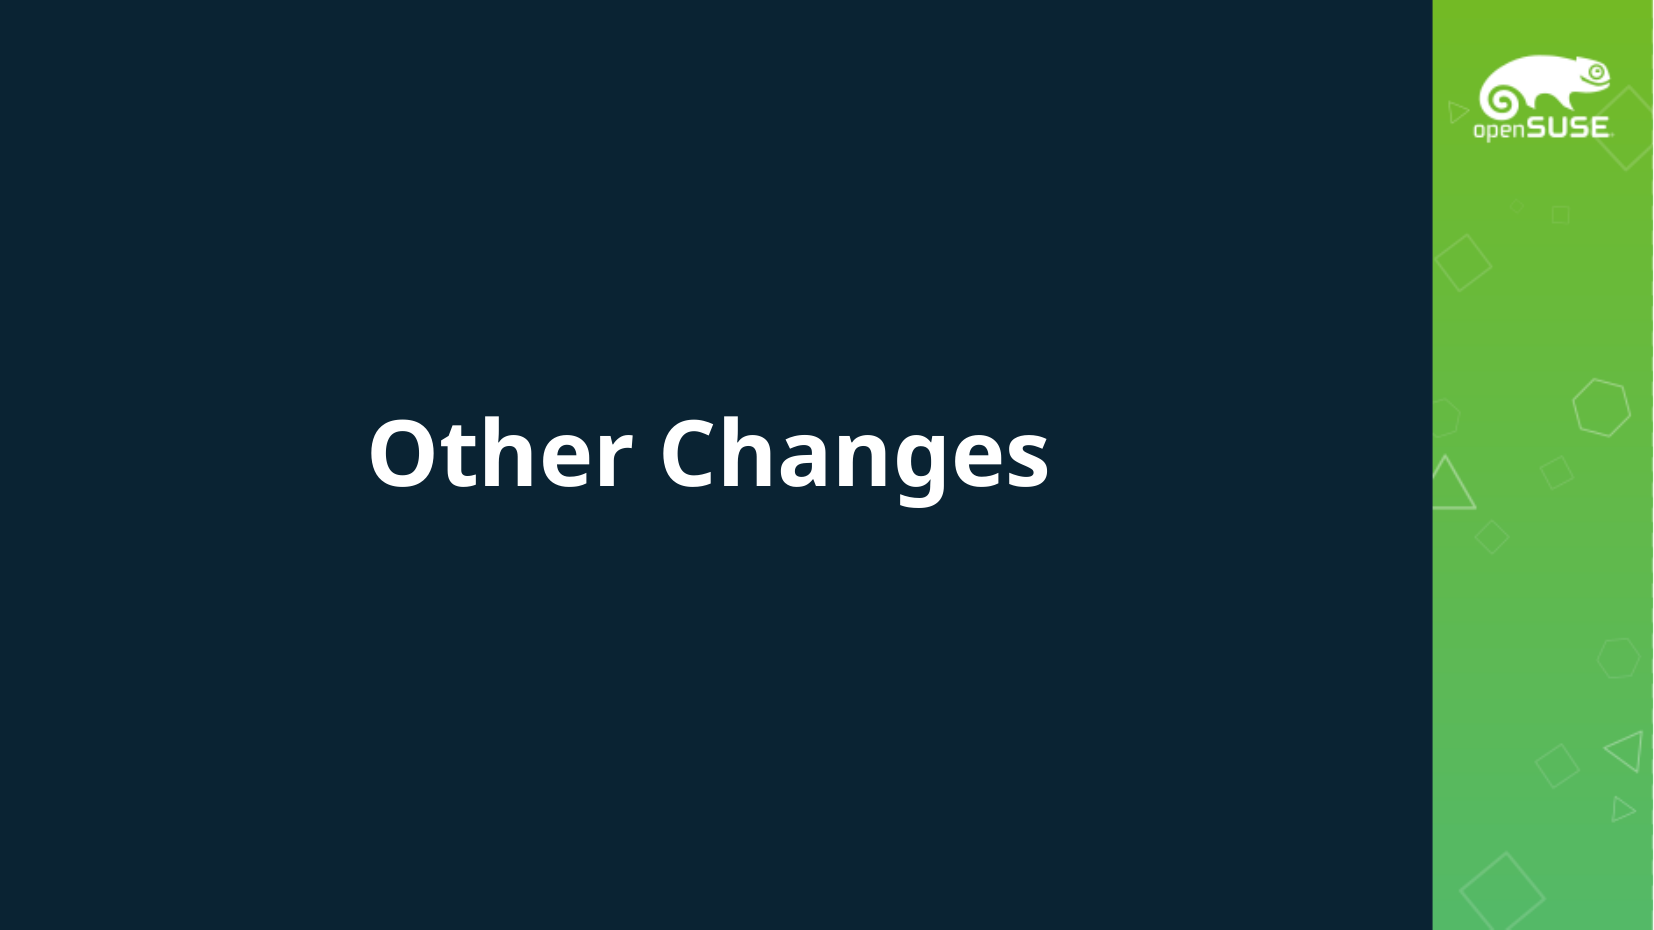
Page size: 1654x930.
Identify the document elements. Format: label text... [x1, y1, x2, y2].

picture [0, 0, 1654, 930]
list Other Changes [82, 217, 1335, 757]
